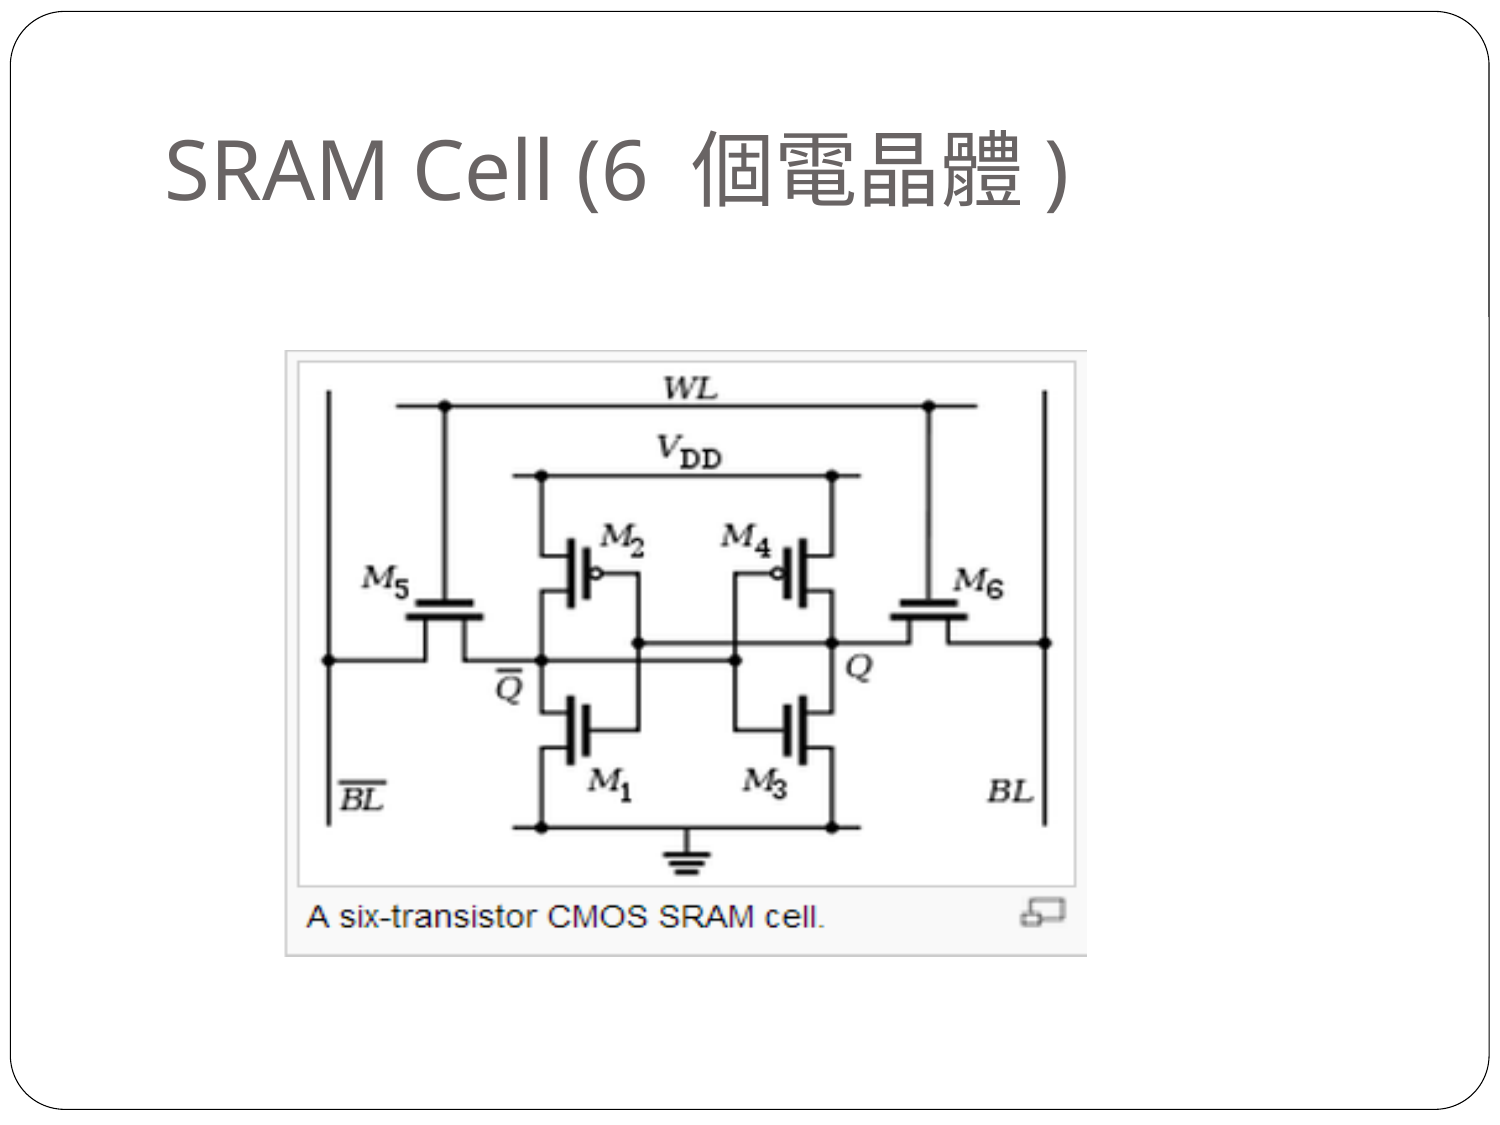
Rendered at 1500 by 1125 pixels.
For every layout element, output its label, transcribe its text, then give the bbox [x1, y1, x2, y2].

picture [283, 350, 1087, 957]
title SRAM Cell (6 個電晶體) [150, 9, 1426, 233]
